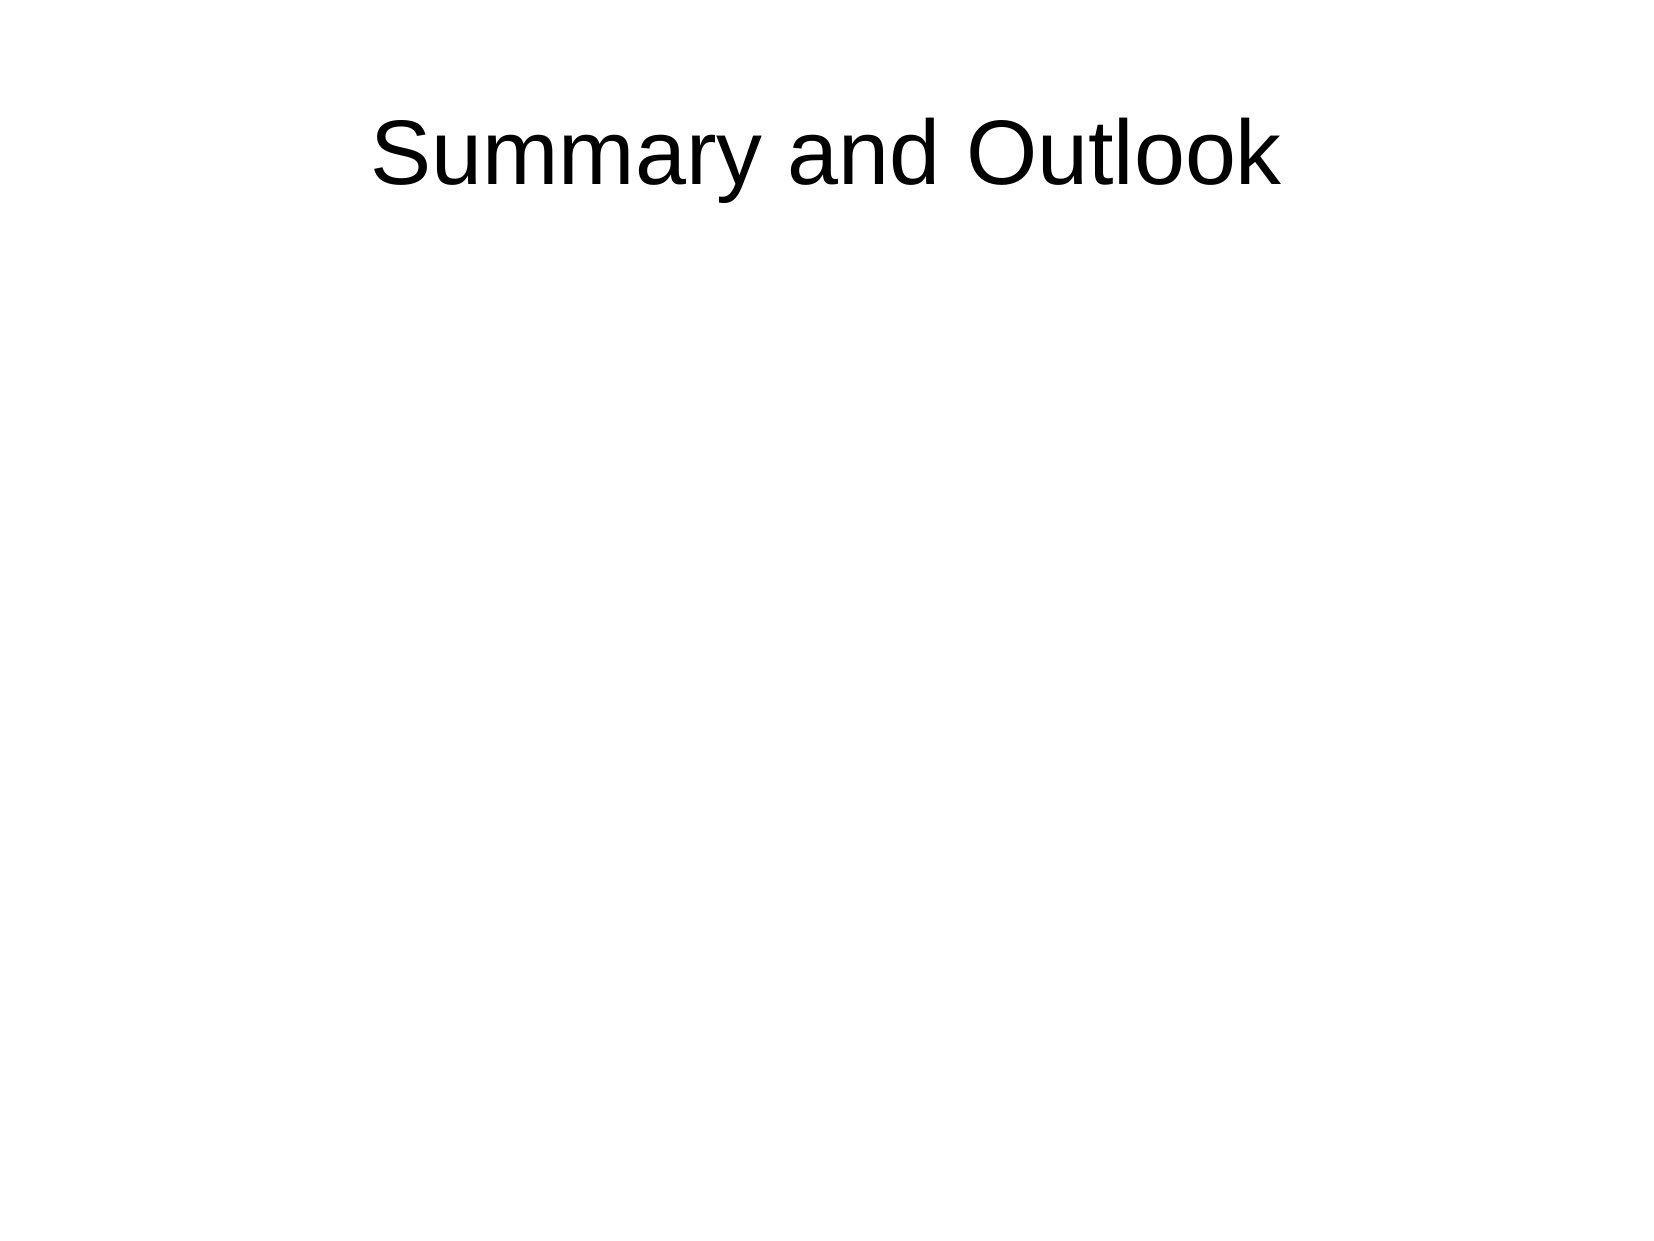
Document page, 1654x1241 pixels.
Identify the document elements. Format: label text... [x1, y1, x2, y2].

title Summary and Outlook [82, 49, 1571, 257]
